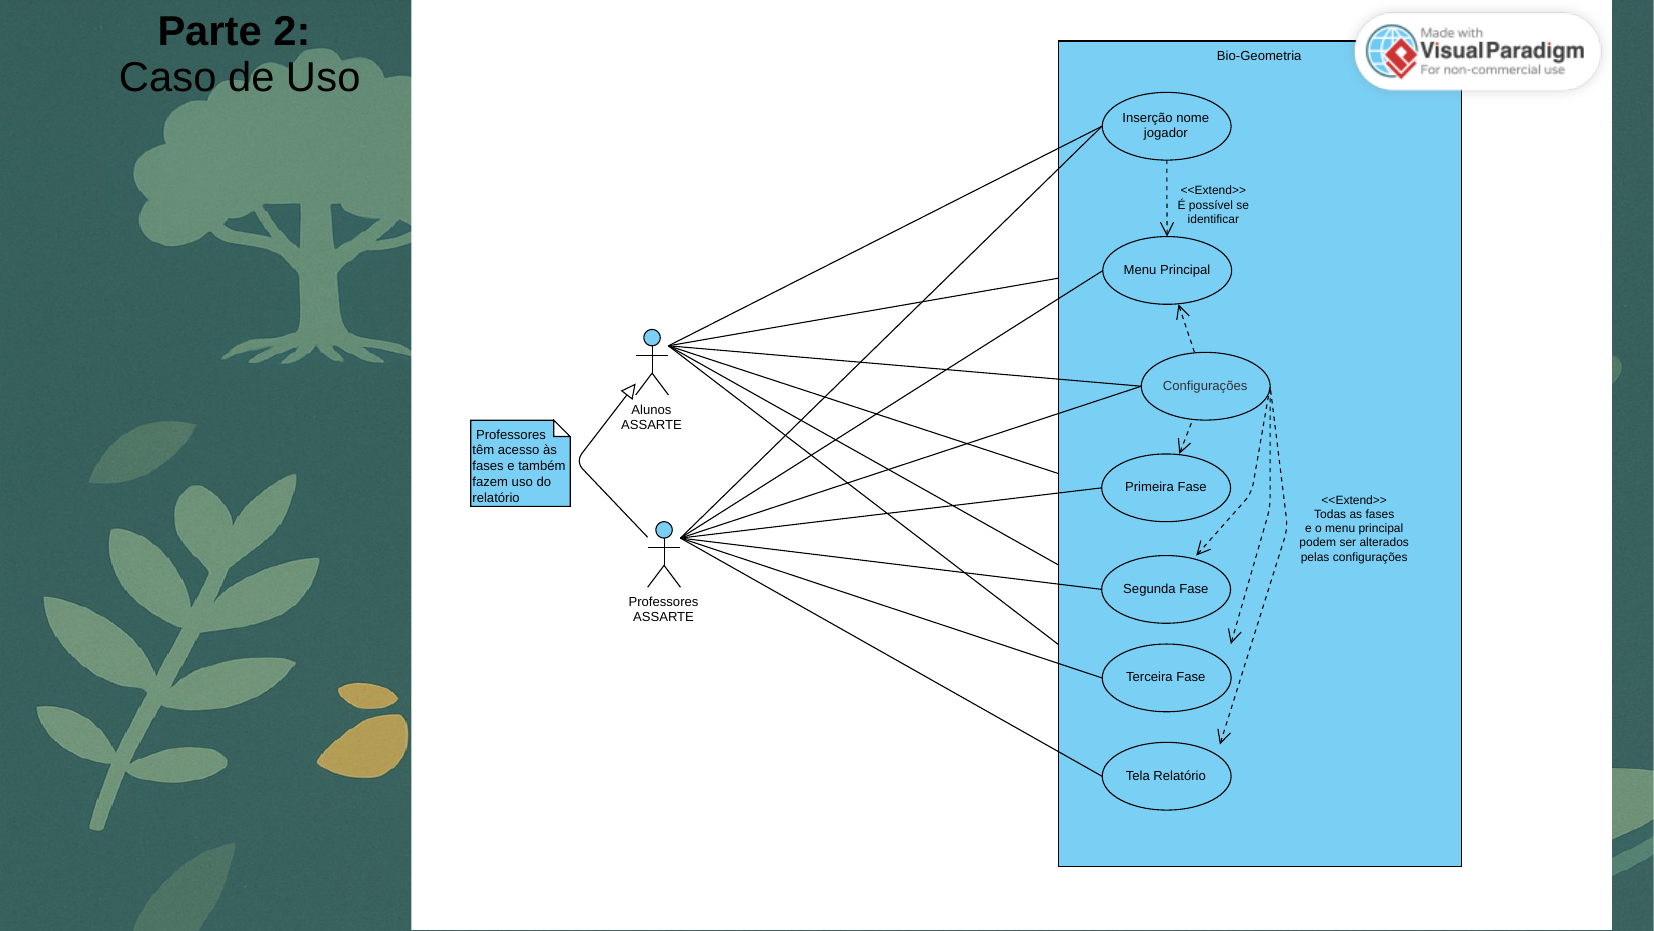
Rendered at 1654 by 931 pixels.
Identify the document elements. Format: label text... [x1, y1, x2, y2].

picture [0, 0, 1654, 931]
subtitle Parte 2: Caso de Uso [0, 0, 411, 184]
